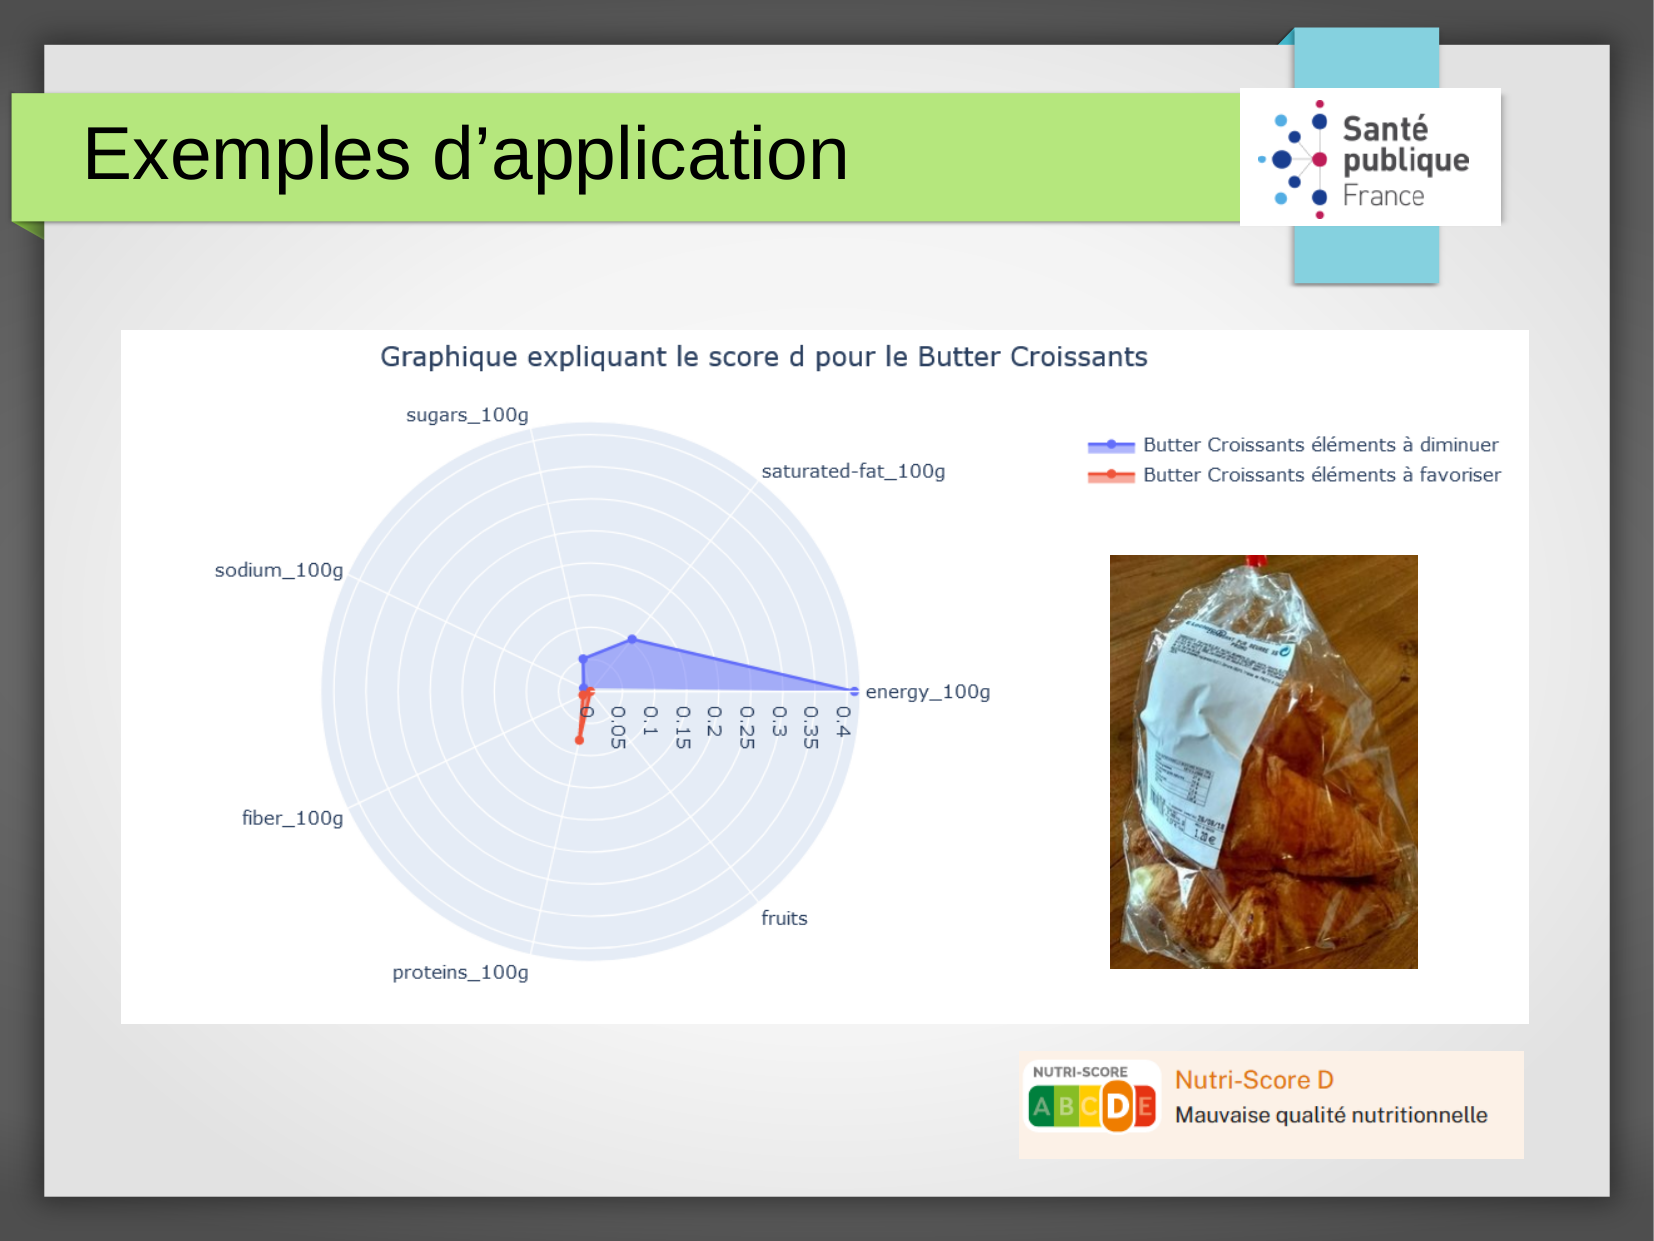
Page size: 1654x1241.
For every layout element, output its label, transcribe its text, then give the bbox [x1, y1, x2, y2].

picture [0, 0, 1654, 1241]
title Exemples d’application [82, 94, 1240, 213]
